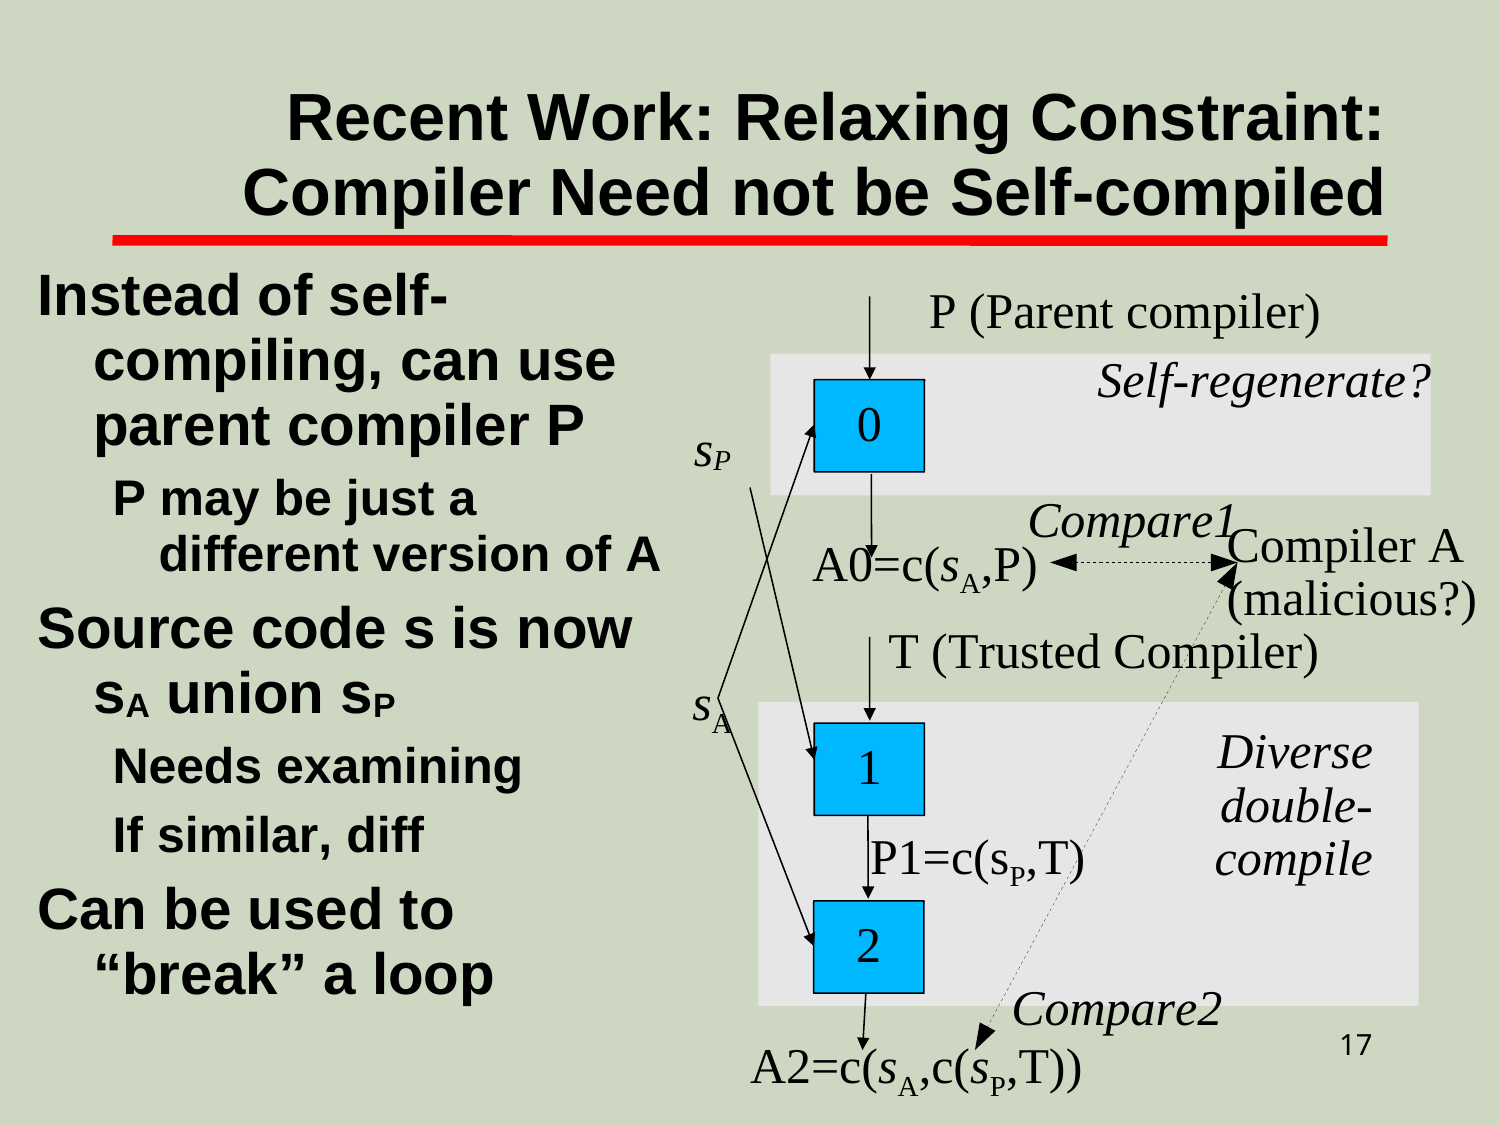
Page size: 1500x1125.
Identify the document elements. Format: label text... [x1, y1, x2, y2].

text_box A0=c(sA,P) [854, 550, 867, 580]
text_box Compiler A (malicious?) [1211, 511, 1492, 638]
text_box [791, 353, 1431, 496]
text_box 1 [814, 723, 925, 816]
title Recent Work: Relaxing Constraint: Compiler Need not be Self-compiled [124, 79, 1387, 230]
text_box Diverse double- compile [1187, 713, 1401, 901]
text_box 2 [813, 900, 924, 994]
list Instead of self-compiling, can use parent compiler P P may be just a different version of A Source code s is now sA union sP Needs examining If similar, diff Can be used to “break” a loop [37, 262, 676, 1076]
text_box Self-regenerate? [1079, 349, 1449, 415]
text_box sP [675, 412, 751, 488]
text_box A2=c(sA,c(sP,T)) [604, 1037, 1228, 1100]
text_box P (Parent compiler) [862, 276, 1388, 352]
text_box [802, 702, 1419, 1006]
text_box 0 [814, 379, 925, 472]
text_box [770, 353, 868, 496]
text_box T (Trusted Compiler) [874, 613, 1334, 694]
text_box [758, 702, 854, 933]
text_box Compare1 [1012, 487, 1254, 557]
text_box sA [675, 663, 751, 751]
text_box [758, 807, 864, 1006]
text_box Compare2 [996, 975, 1238, 1045]
text_box A0=c(sA,P) [799, 523, 1051, 609]
text_box P1=c(sP,T) [854, 816, 1102, 902]
